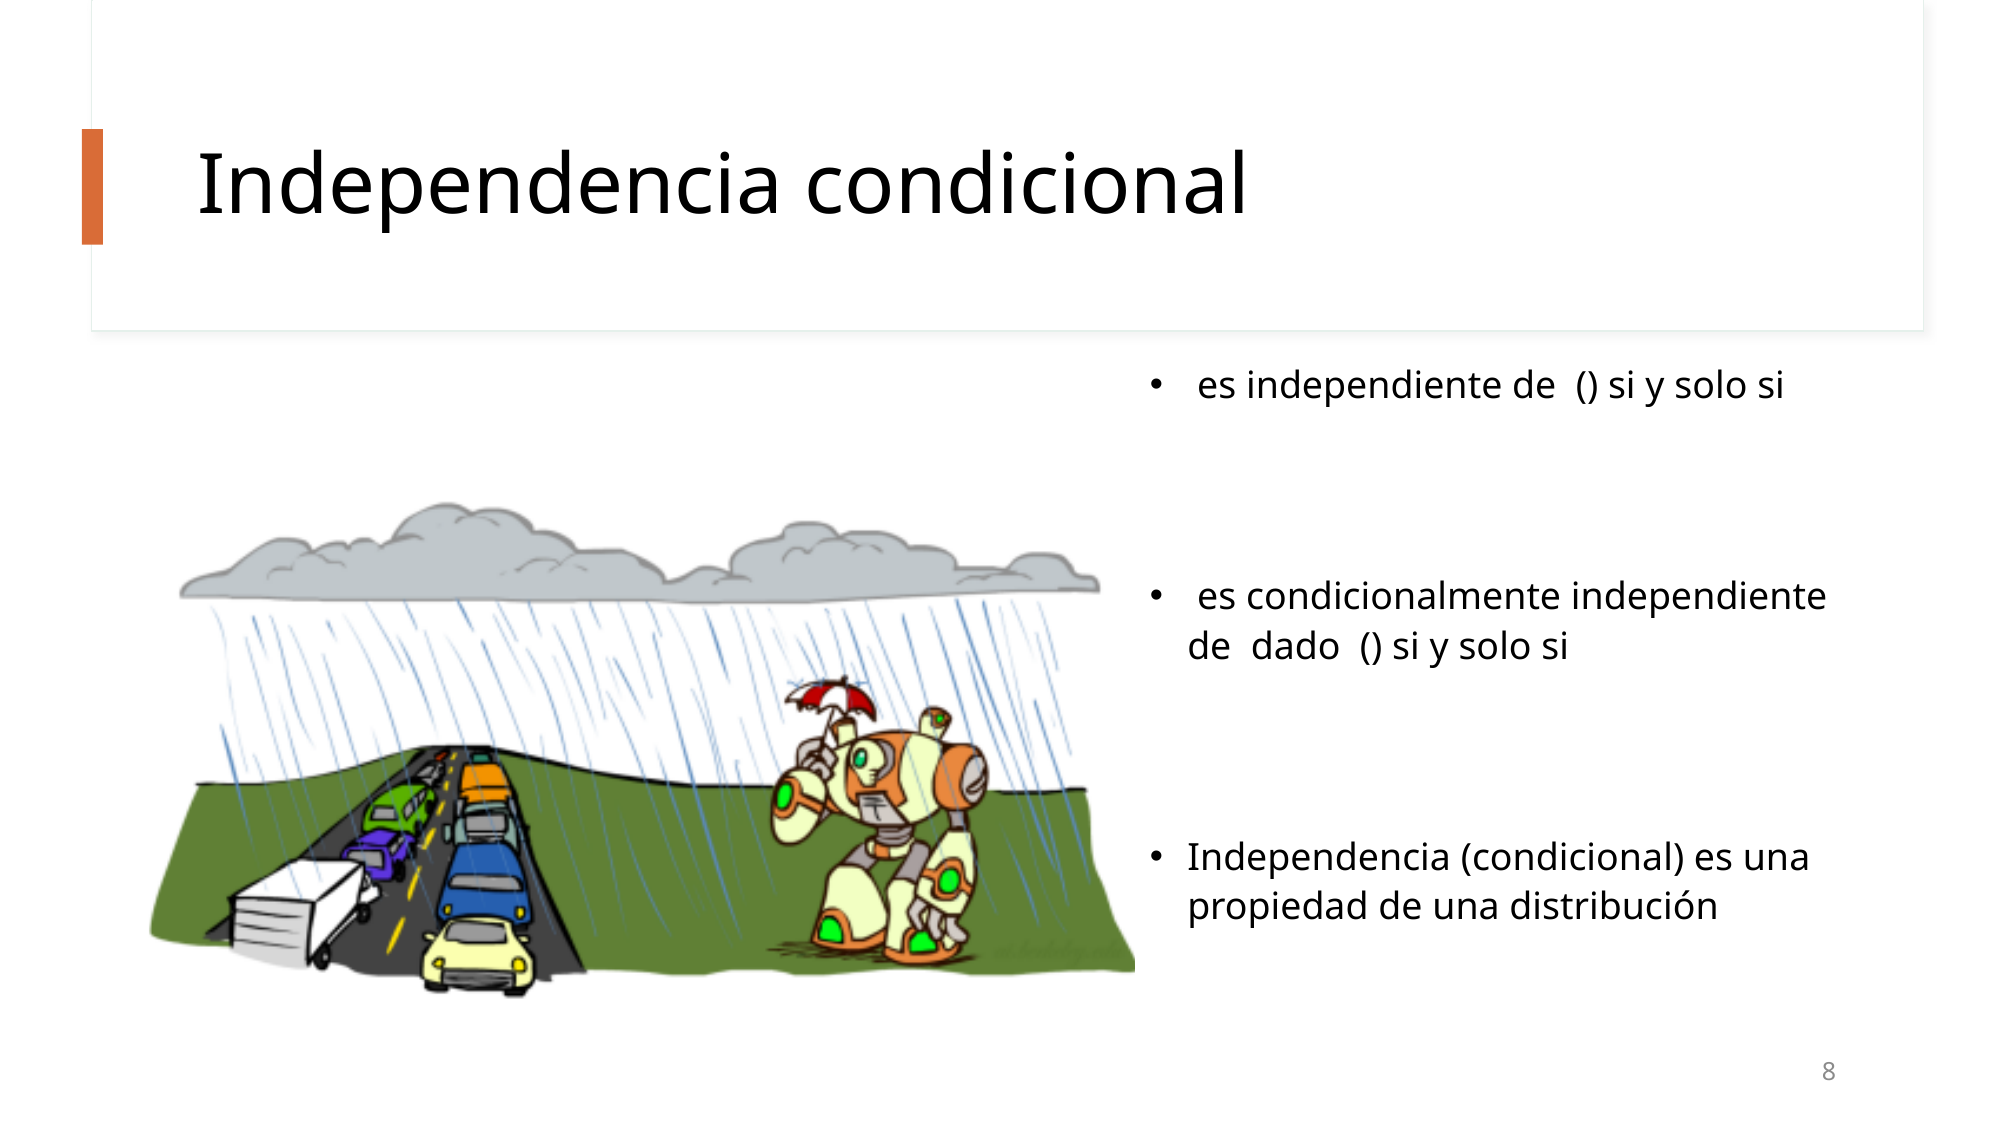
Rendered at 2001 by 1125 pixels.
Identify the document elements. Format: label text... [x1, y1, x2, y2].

list es independiente de () si y solo si es condicionalmente independiente de dado () si y solo si Independencia (condicional) es una propiedad de una distribución [1134, 342, 1851, 1013]
picture [148, 406, 1134, 1013]
slide_number <número> [1401, 1042, 1851, 1103]
title Independencia condicional [183, 90, 1851, 284]
